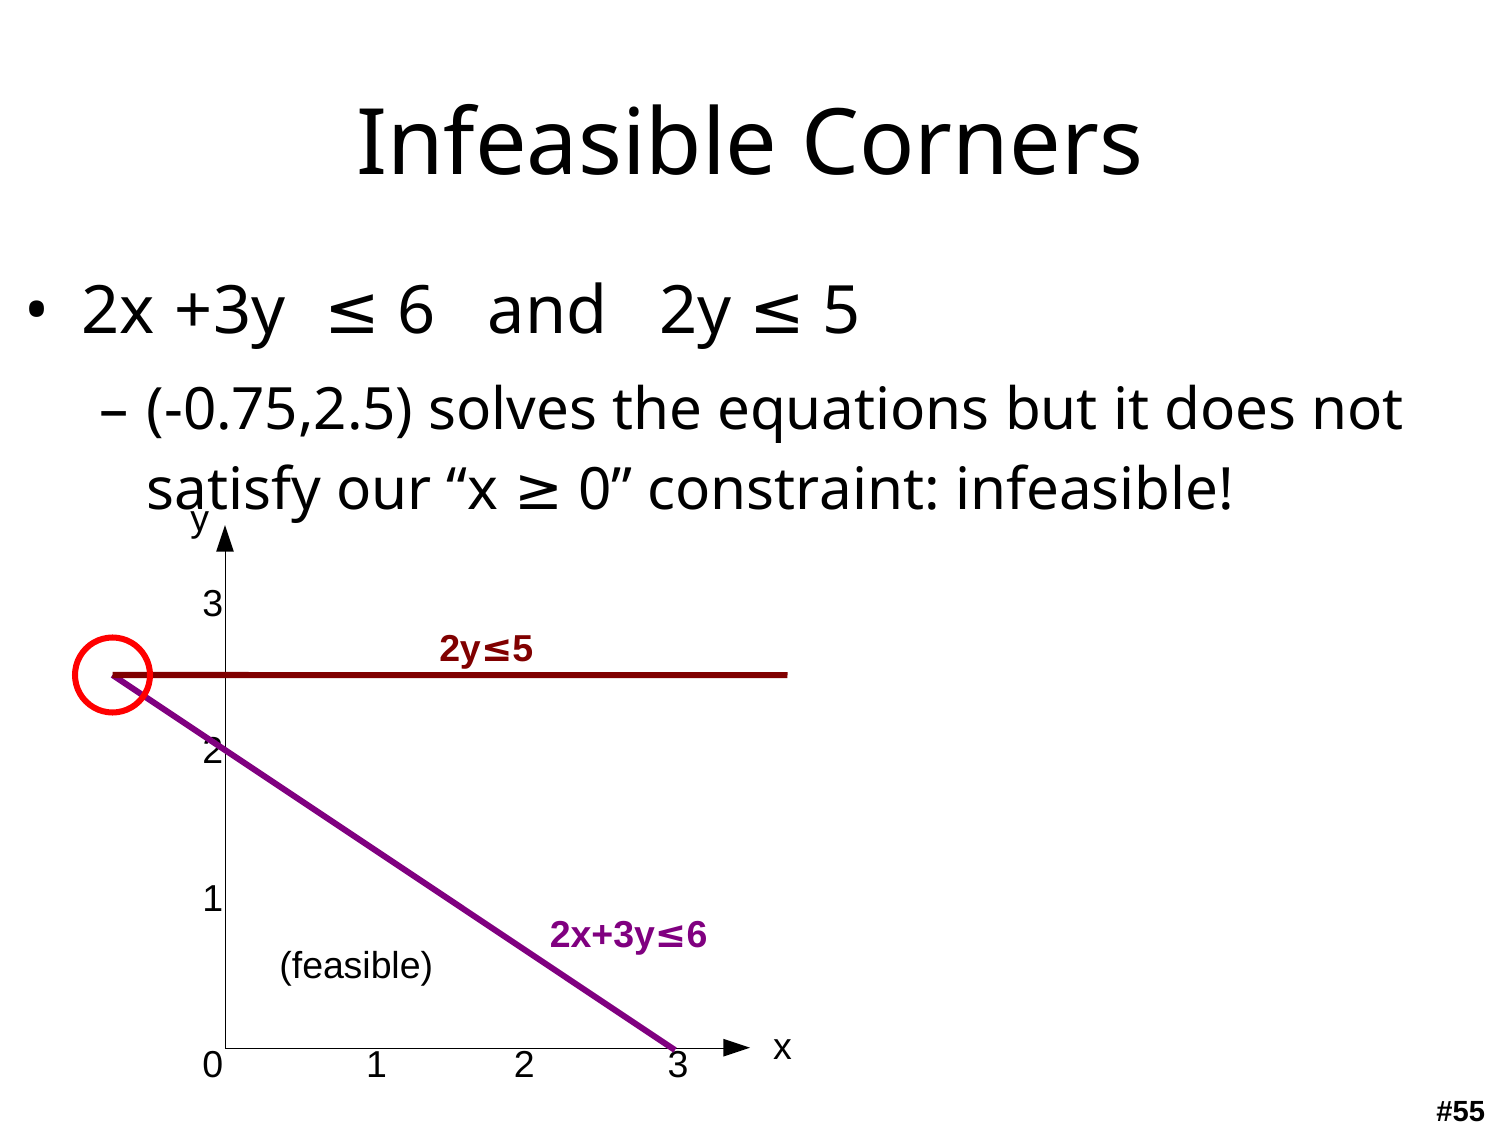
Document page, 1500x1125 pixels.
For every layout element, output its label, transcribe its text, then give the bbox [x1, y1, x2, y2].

text_box (feasible) [264, 937, 449, 995]
text_box 3 [652, 1036, 704, 1094]
text_box 2 [187, 729, 238, 780]
text_box 0 [187, 1035, 238, 1093]
text_box 2y≤5 [424, 613, 539, 673]
text_box 1 [351, 1036, 402, 1094]
title Infeasible Corners [24, 45, 1476, 233]
text_box 2x+3y≤6 [535, 900, 713, 959]
text_box 2 [499, 1036, 550, 1094]
text_box 2 [190, 722, 238, 754]
list 2x +3y ≤ 6 and 2y ≤ 5 (-0.75,2.5) solves the equations but it does not satisfy our “x ≥ 0” constraint: infeasible! [24, 262, 1476, 1101]
text_box 1 [187, 870, 238, 928]
text_box y [175, 490, 225, 547]
text_box x [758, 1018, 807, 1075]
text_box 3 [187, 574, 238, 632]
